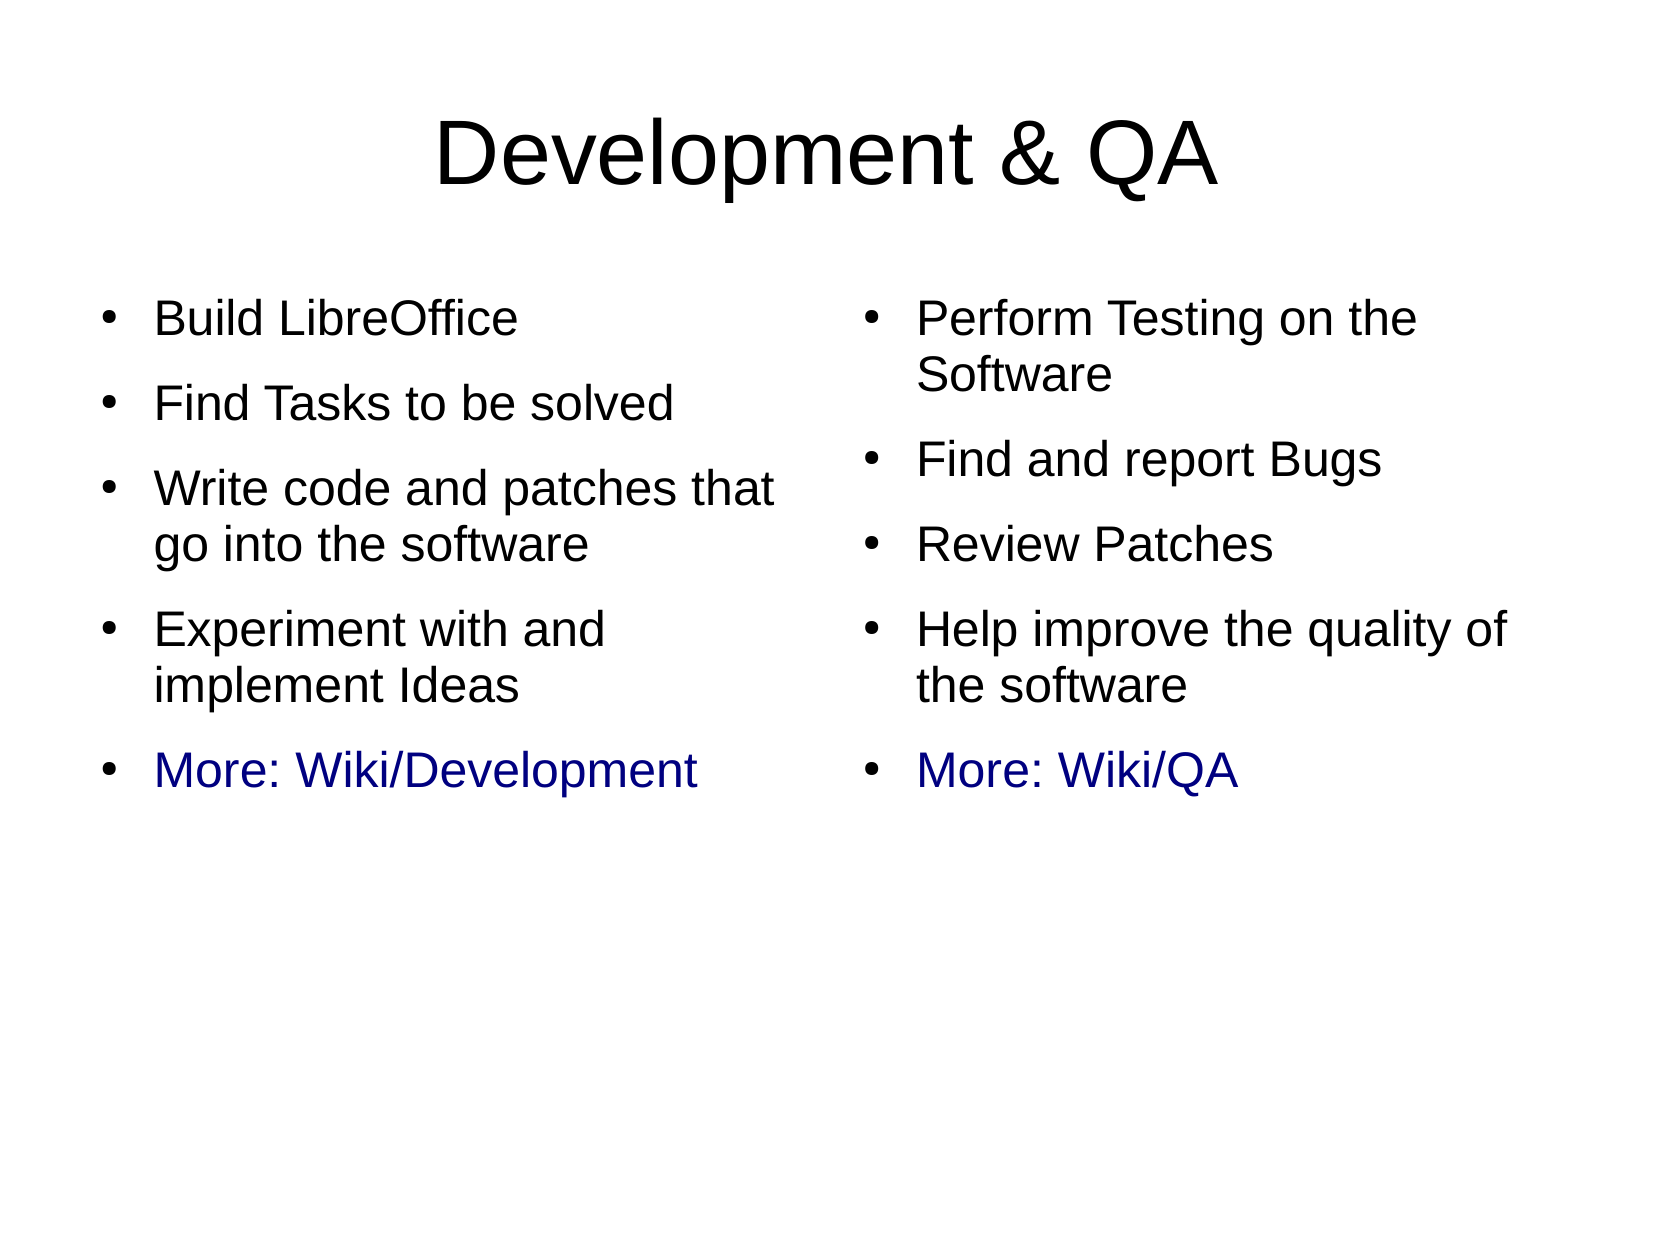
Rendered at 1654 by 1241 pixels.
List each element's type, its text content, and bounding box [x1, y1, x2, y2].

title Development & QA [82, 49, 1571, 257]
list Build LibreOffice Find Tasks to be solved Write code and patches that go into the software Experiment with and implement Ideas More: Wiki/Development [82, 290, 809, 1109]
list Perform Testing on the Software Find and report Bugs Review Patches Help improve the quality of the software More: Wiki/QA [845, 290, 1572, 1109]
